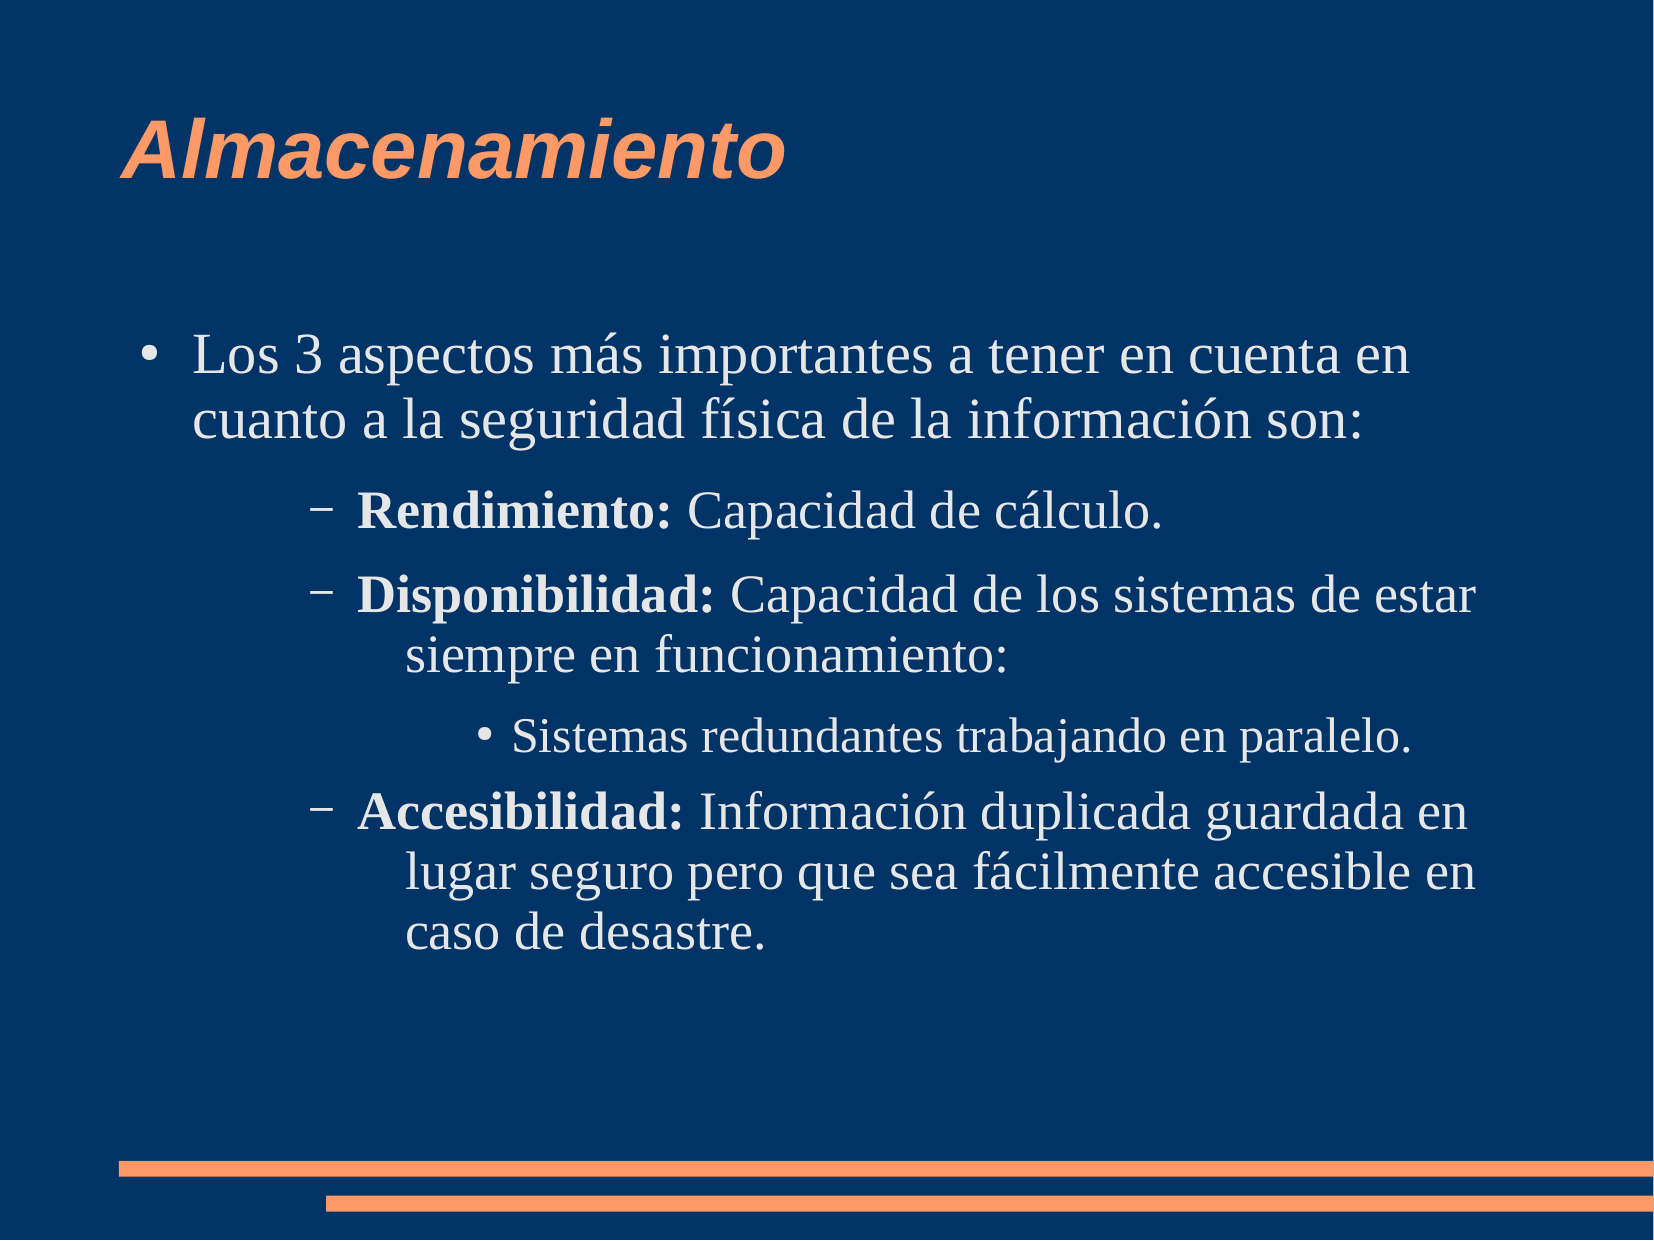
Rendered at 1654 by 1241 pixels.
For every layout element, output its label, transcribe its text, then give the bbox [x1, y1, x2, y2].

title Almacenamiento [121, 53, 1534, 246]
list Los 3 aspectos más importantes a tener en cuenta en cuanto a la seguridad física de la información son: Rendimiento: Capacidad de cálculo. Disponibilidad: Capacidad de los sistemas de estar siempre en funcionamiento: Sistemas redundantes trabajando en paralelo. Accesibilidad: Información duplicada guardada en lugar seguro pero que sea fácilmente accesible en caso de desastre. [121, 322, 1561, 1118]
